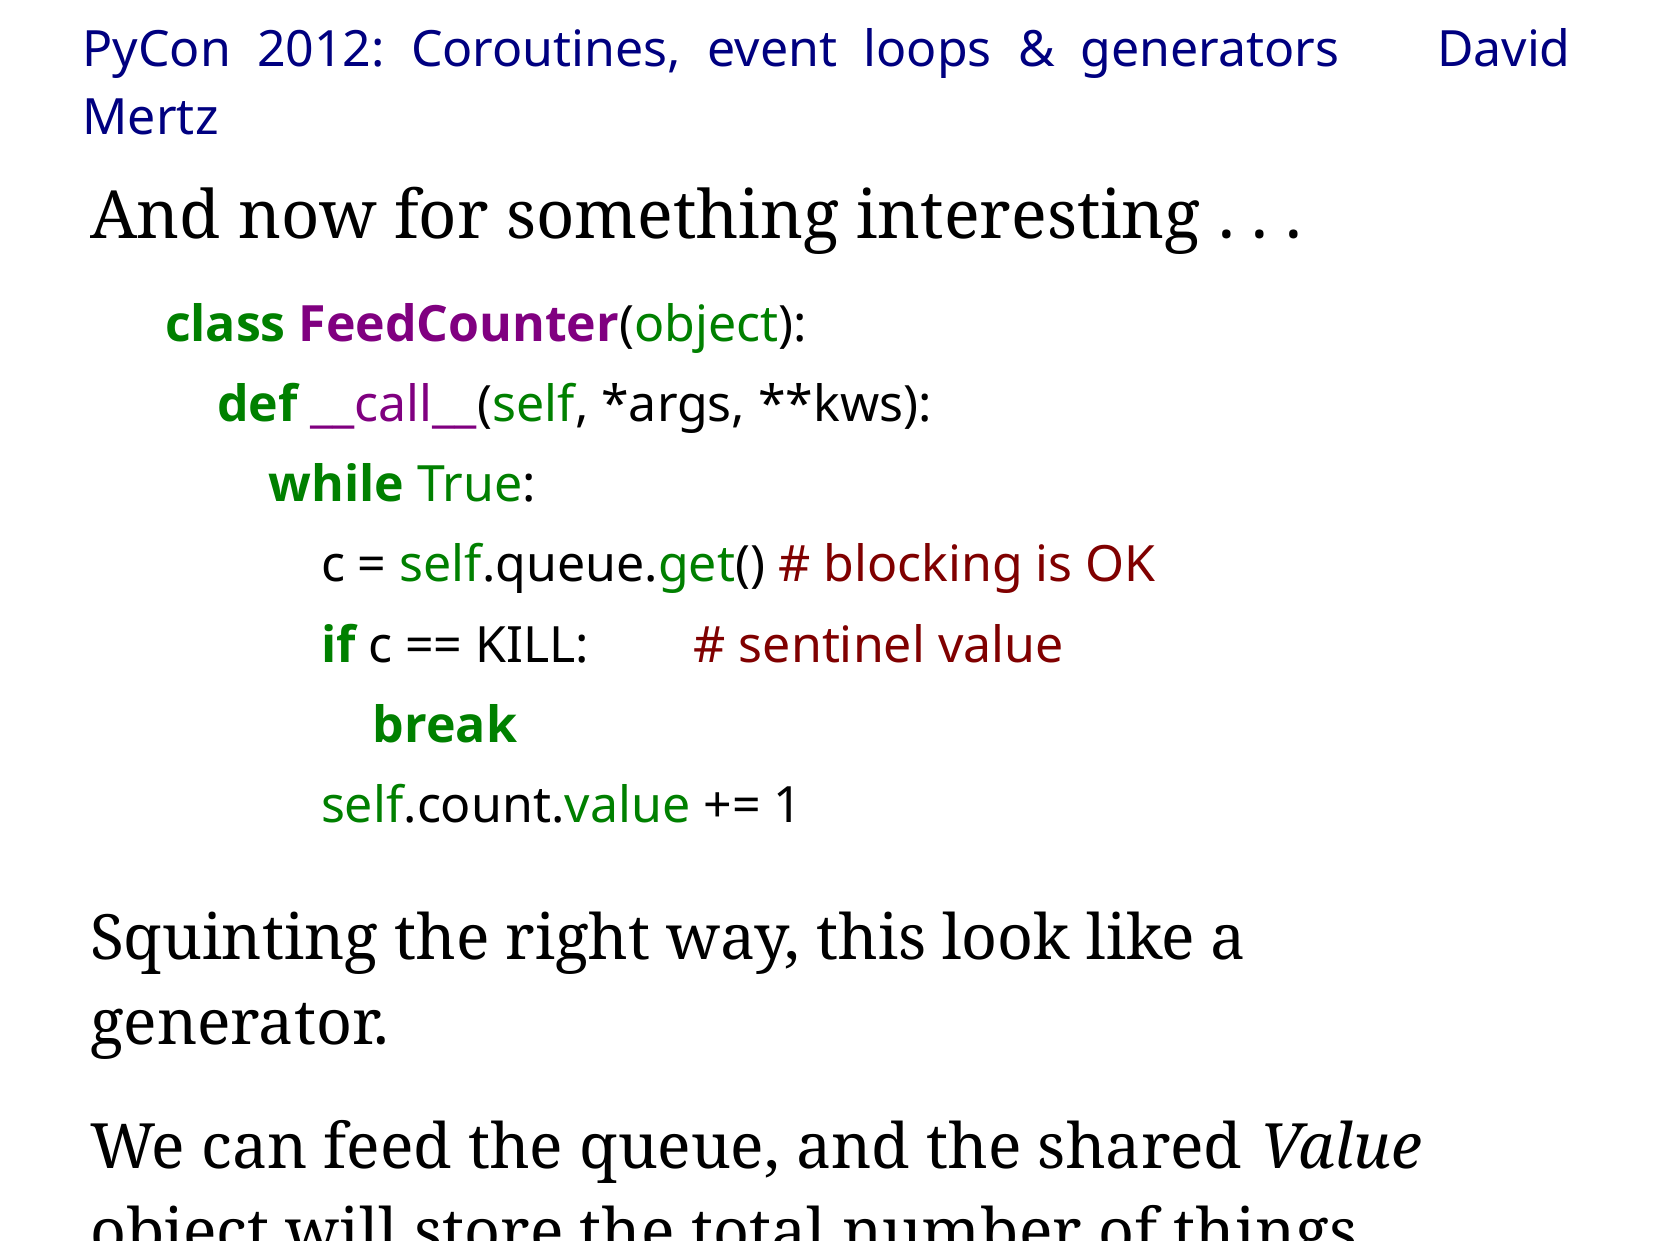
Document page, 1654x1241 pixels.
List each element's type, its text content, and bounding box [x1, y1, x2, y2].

title PyCon 2012: Coroutines, event loops & generators David Mertz [82, 49, 1571, 113]
list And now for something interesting . . . class FeedCounter(object): def __call__(self, *args, **kws): while True: c = self.queue.get() # blocking is OK if c == KILL: # sentinel value break self.count.value += 1 Squinting the right way, this look like a generator. We can feed the queue, and the shared Value object will store the total number of things placed in the queue (and will terminate once signaled). [90, 167, 1561, 1111]
